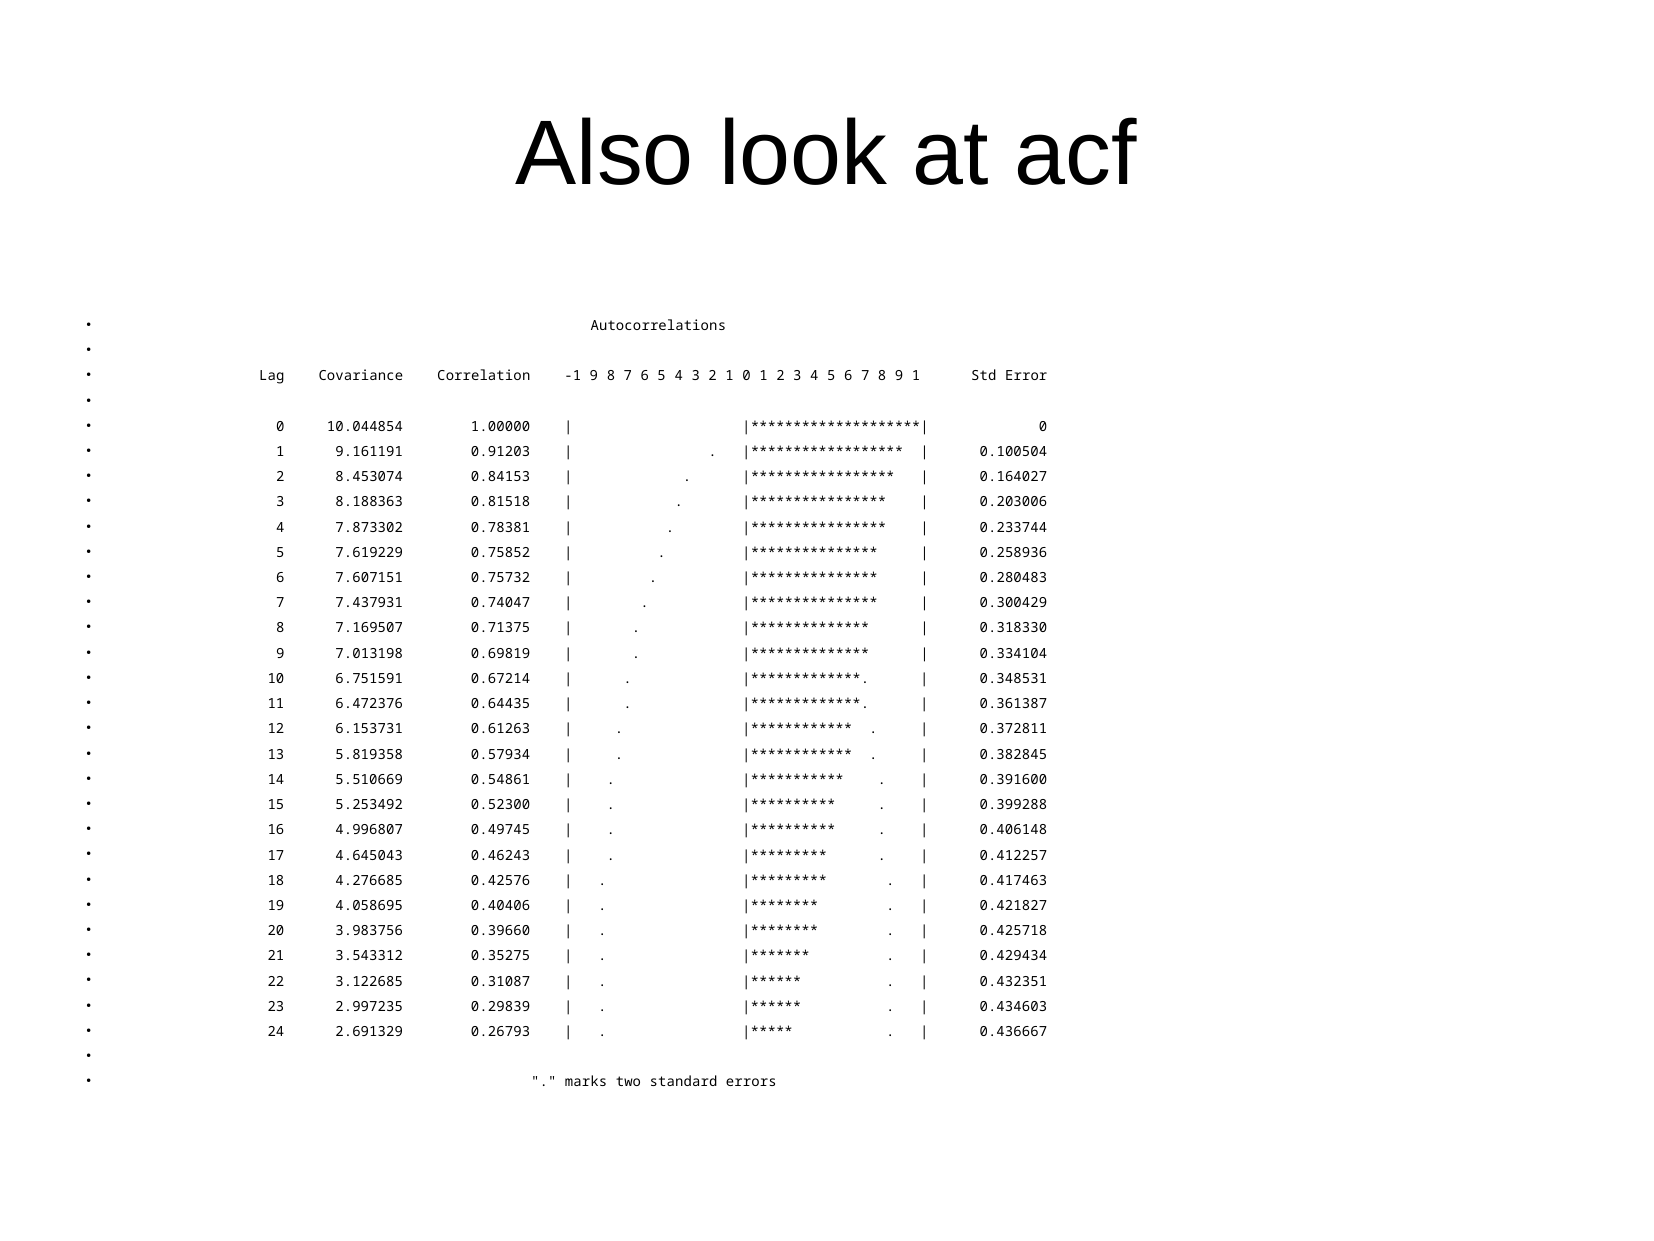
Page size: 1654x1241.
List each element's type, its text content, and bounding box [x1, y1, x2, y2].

list Autocorrelations Lag Covariance Correlation -1 9 8 7 6 5 4 3 2 1 0 1 2 3 4 5 6 7 8 9 1 Std Error 0 10.044854 1.00000 | |********************| 0 1 9.161191 0.91203 | . |****************** | 0.100504 2 8.453074 0.84153 | . |***************** | 0.164027 3 8.188363 0.81518 | . |**************** | 0.203006 4 7.873302 0.78381 | . |**************** | 0.233744 5 7.619229 0.75852 | . |*************** | 0.258936 6 7.607151 0.75732 | . |*************** | 0.280483 7 7.437931 0.74047 | . |*************** | 0.300429 8 7.169507 0.71375 | . |************** | 0.318330 9 7.013198 0.69819 | . |************** | 0.334104 10 6.751591 0.67214 | . |*************. | 0.348531 11 6.472376 0.64435 | . |*************. | 0.361387 12 6.153731 0.61263 | . |************ . | 0.372811 13 5.819358 0.57934 | . |************ . | 0.382845 14 5.510669 0.54861 | . |*********** . | 0.391600 15 5.253492 0.52300 | . |********** . | 0.399288 16 4.996807 0.49745 | . |********** . | 0.406148 17 4.645043 0.46243 | . |********* . | 0.412257 18 4.276685 0.42576 | . |********* . | 0.417463 19 4.058695 0.40406 | . |******** . | 0.421827 20 3.983756 0.39660 | . |******** . | 0.425718 21 3.543312 0.35275 | . |******* . | 0.429434 22 3.122685 0.31087 | . |****** . | 0.432351 23 2.997235 0.29839 | . |****** . | 0.434603 24 2.691329 0.26793 | . |***** . | 0.436667 "." marks two standard errors [82, 290, 1571, 1109]
title Also look at acf [82, 56, 1571, 250]
